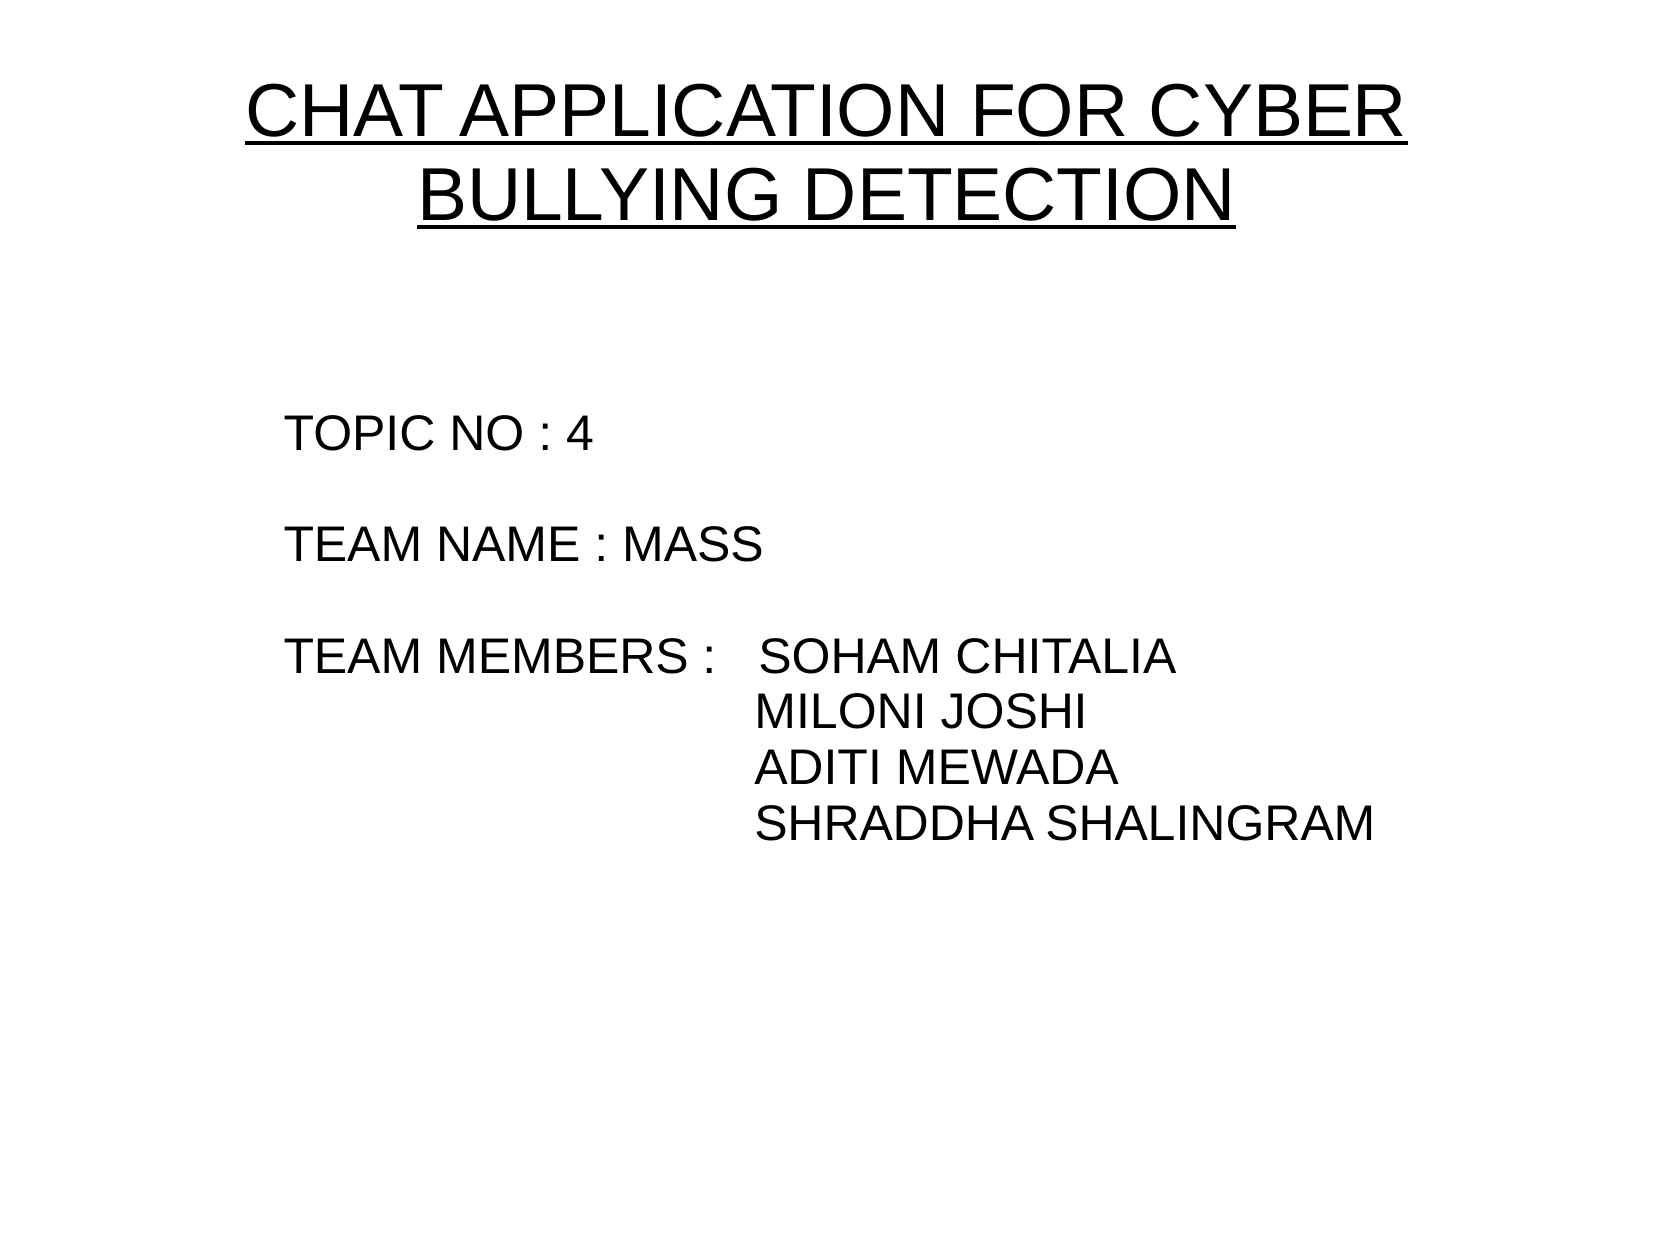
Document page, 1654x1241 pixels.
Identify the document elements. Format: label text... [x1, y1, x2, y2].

subtitle TOPIC NO : 4 TEAM NAME : MASS TEAM MEMBERS : SOHAM CHITALIA MILONI JOSHI ADITI MEWADA SHRADDHA SHALINGRAM [283, 307, 1489, 1010]
title CHAT APPLICATION FOR CYBER BULLYING DETECTION [82, 49, 1571, 257]
